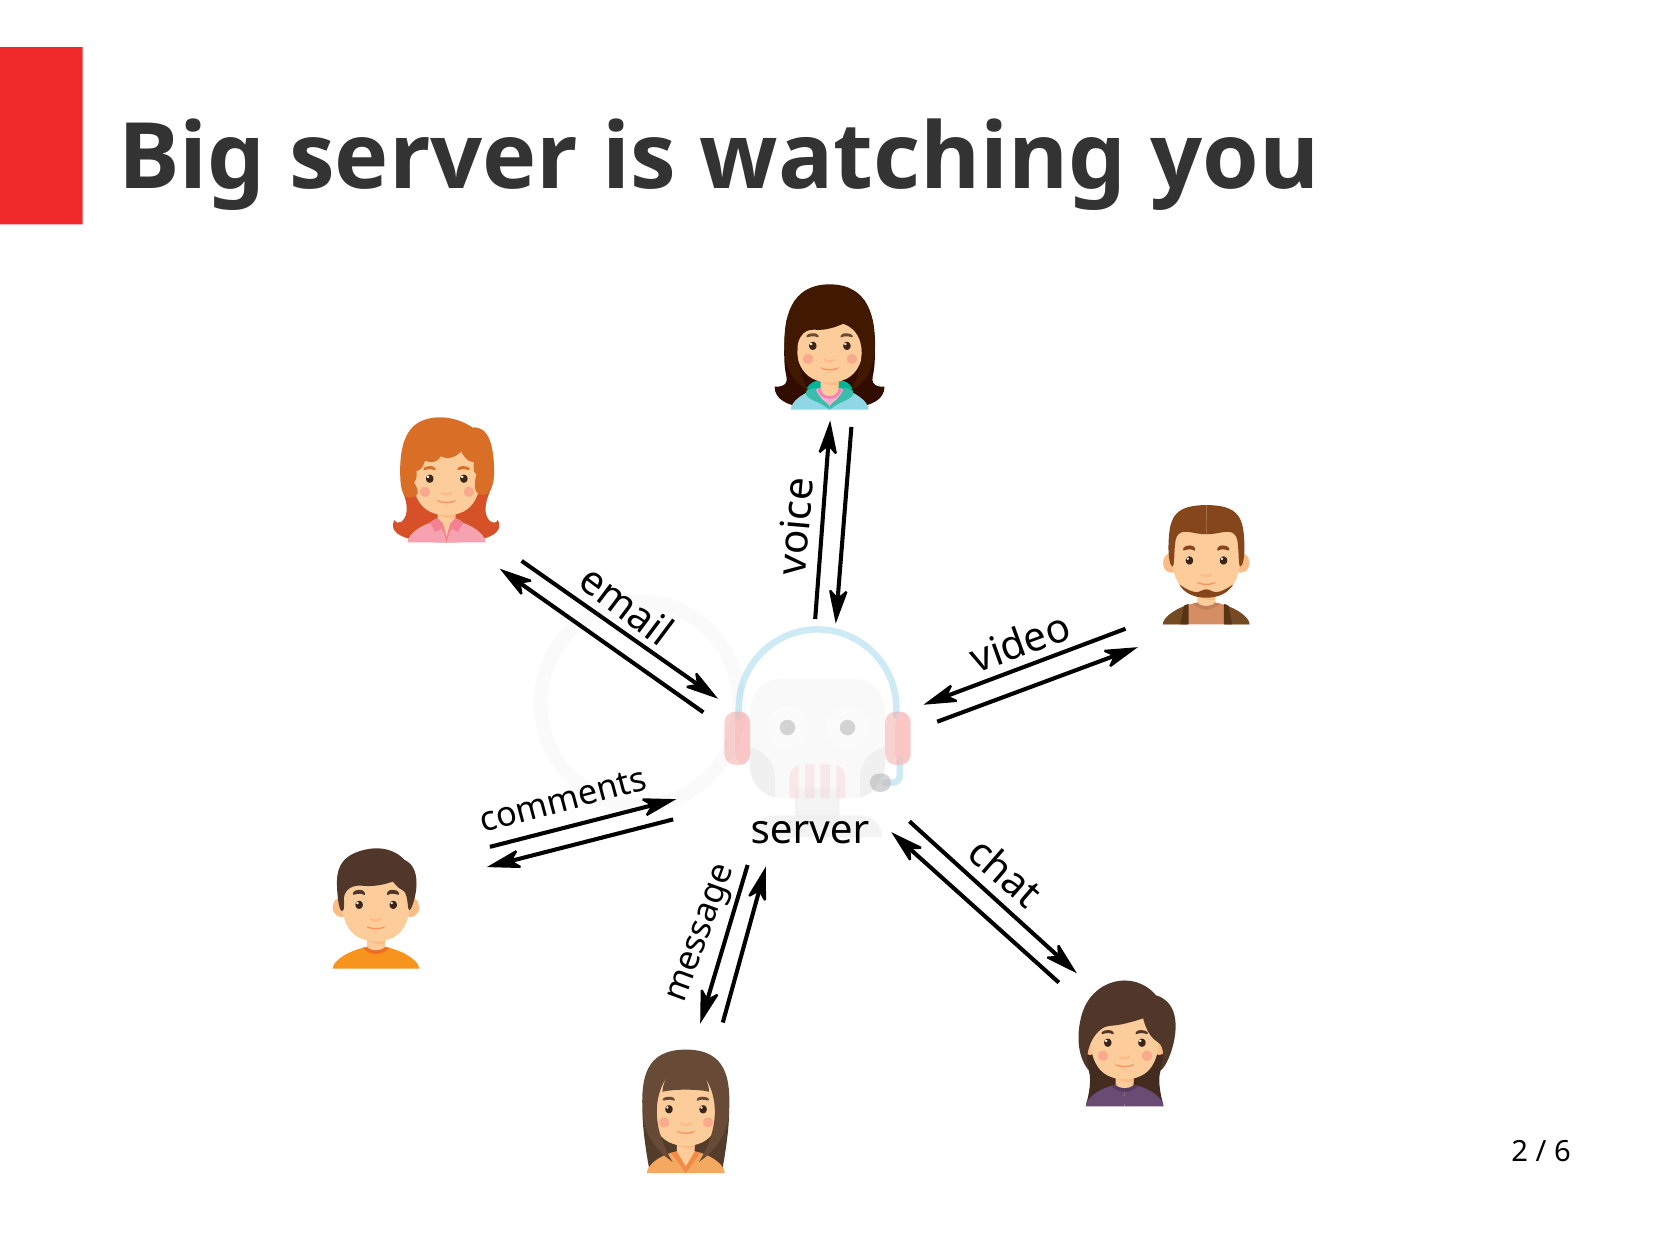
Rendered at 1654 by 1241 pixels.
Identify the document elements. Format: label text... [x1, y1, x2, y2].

title Big server is watching you [118, 49, 1571, 257]
picture [74, 240, 1411, 1185]
